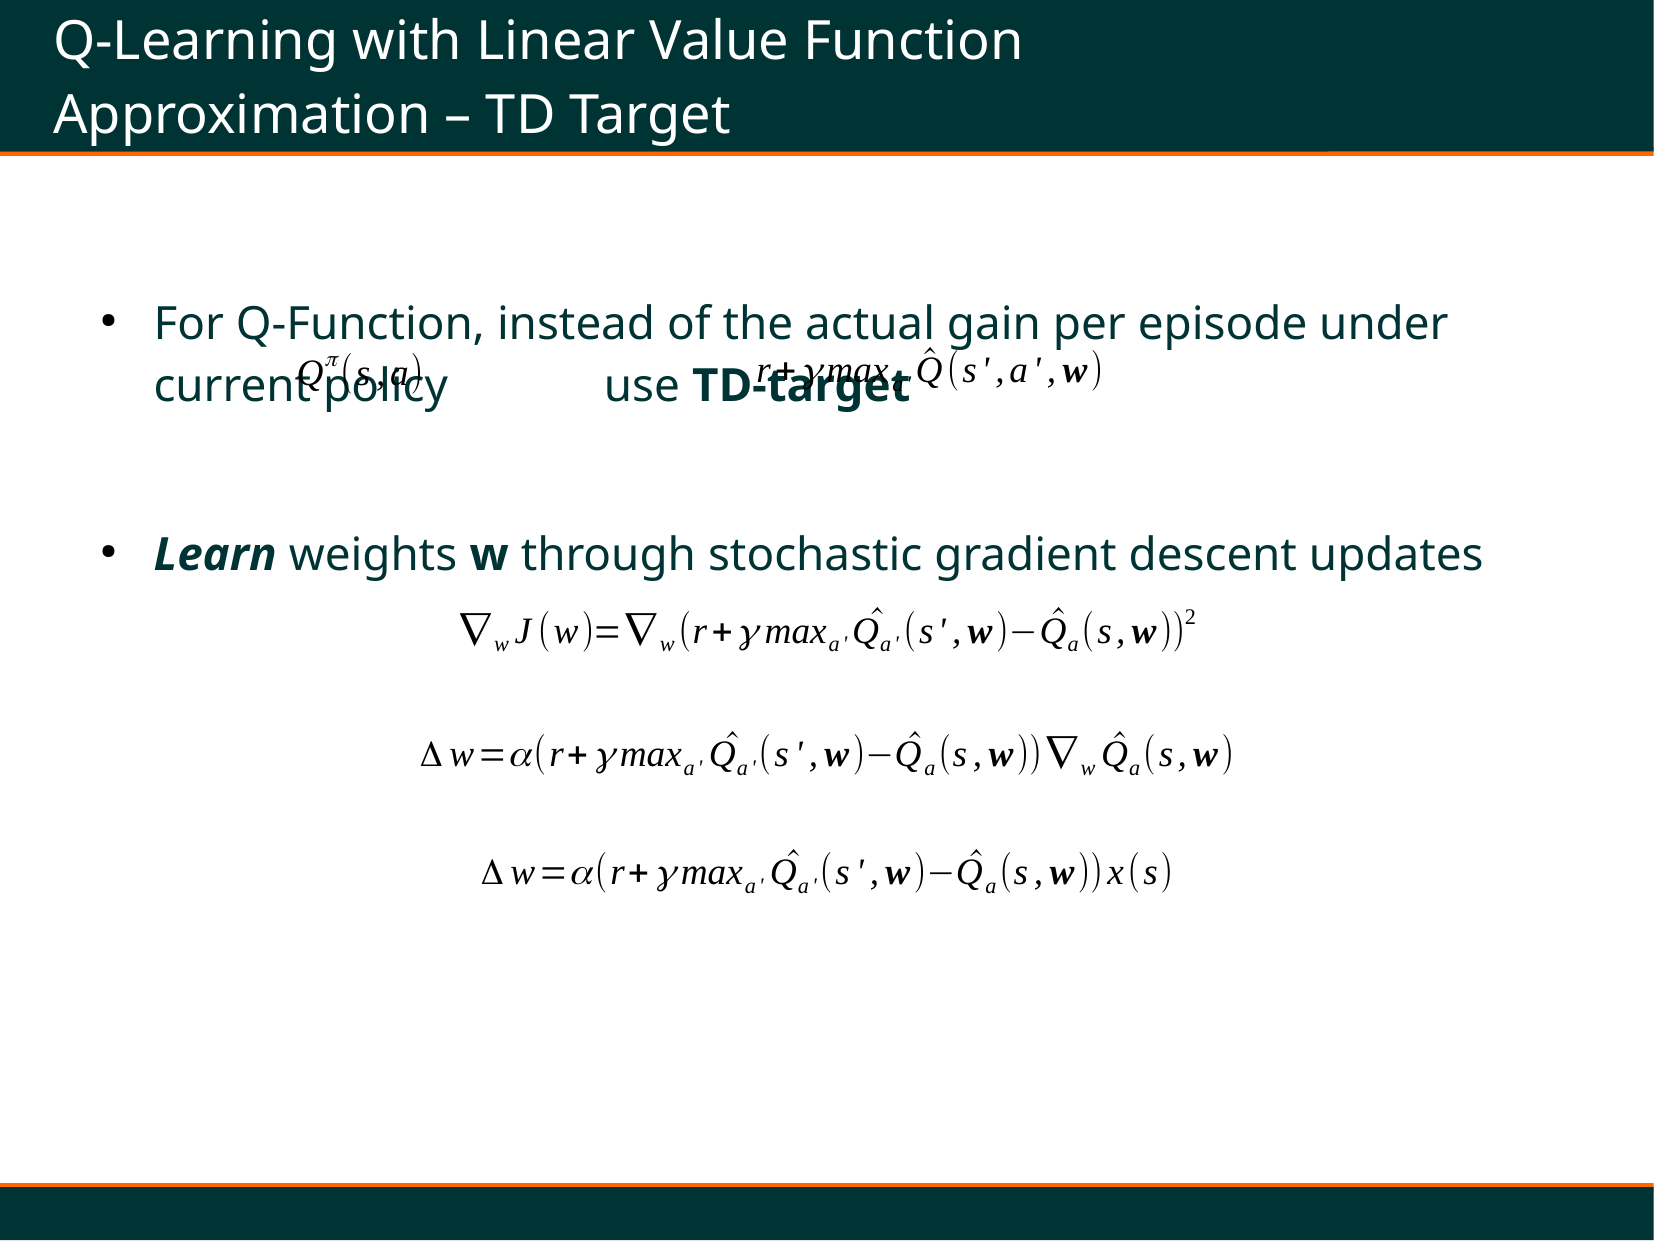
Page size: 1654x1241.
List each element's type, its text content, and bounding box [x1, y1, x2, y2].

title Q-Learning with Linear Value Function Approximation – TD Target [0, 0, 1329, 152]
chart [413, 728, 1241, 781]
chart [290, 350, 430, 397]
chart [452, 604, 1202, 658]
chart [474, 846, 1180, 899]
chart [750, 344, 1110, 396]
list For Q-Function, instead of the actual gain per episode under current policy use TD-target Learn weights w through stochastic gradient descent updates [82, 290, 1571, 1010]
